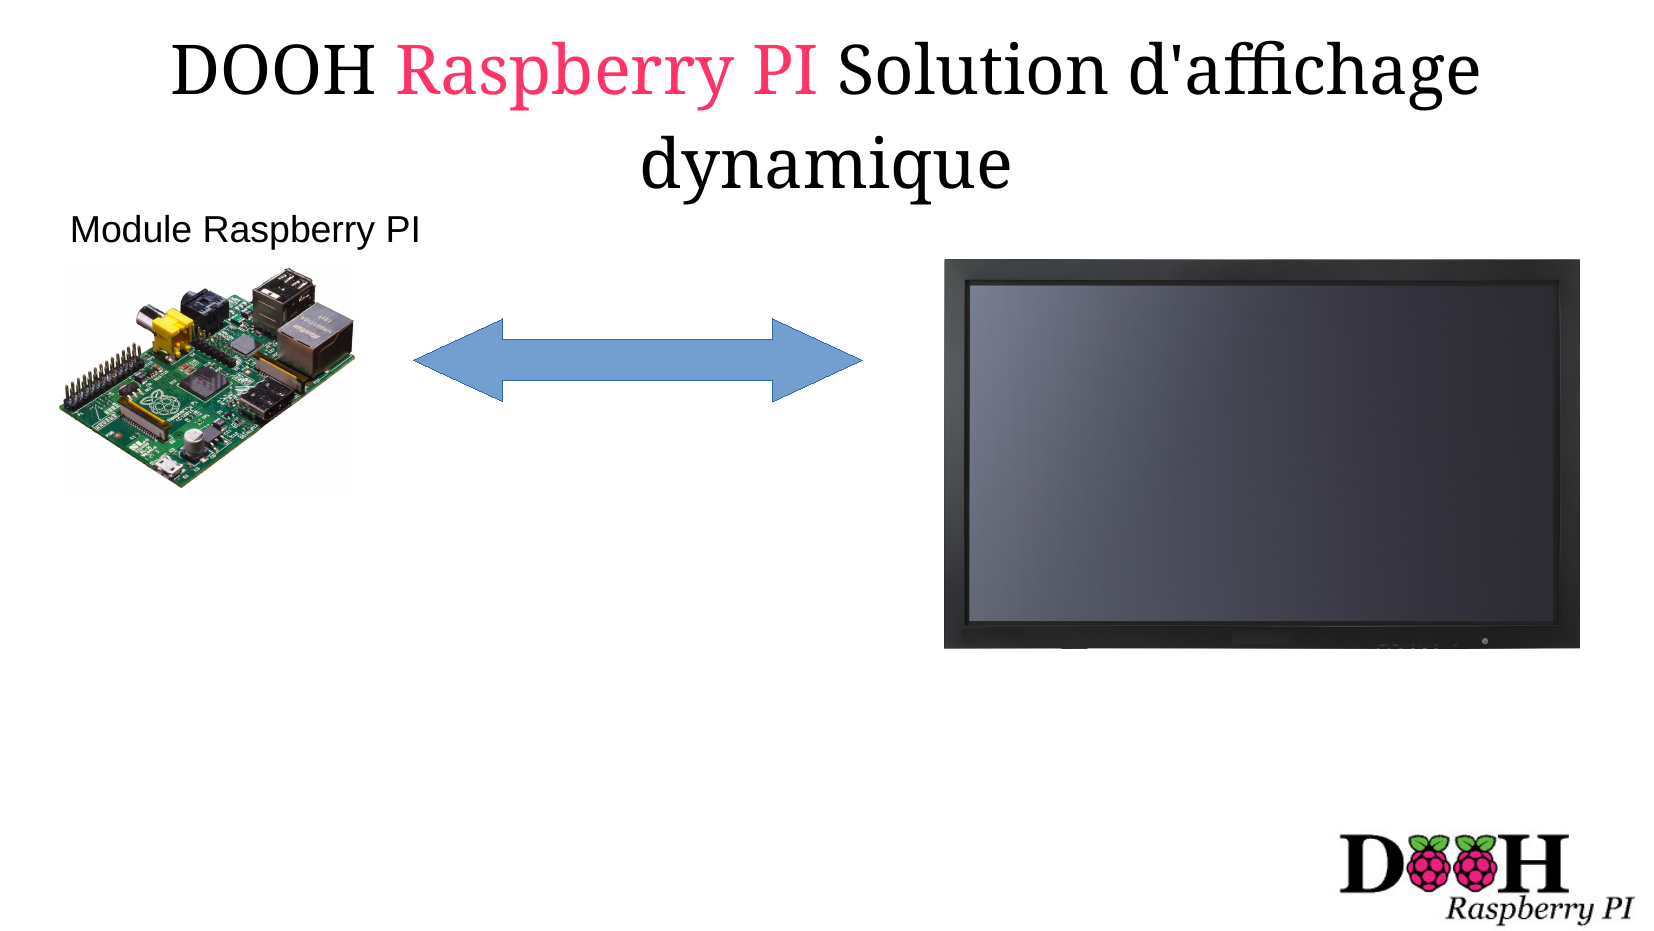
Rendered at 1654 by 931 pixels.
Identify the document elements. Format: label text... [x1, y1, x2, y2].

title DOOH Raspberry PI Solution d'affichage dynamique [82, 36, 1571, 193]
picture [0, 0, 1654, 931]
text_box [413, 318, 863, 402]
text_box Module Raspberry PI [55, 200, 438, 258]
